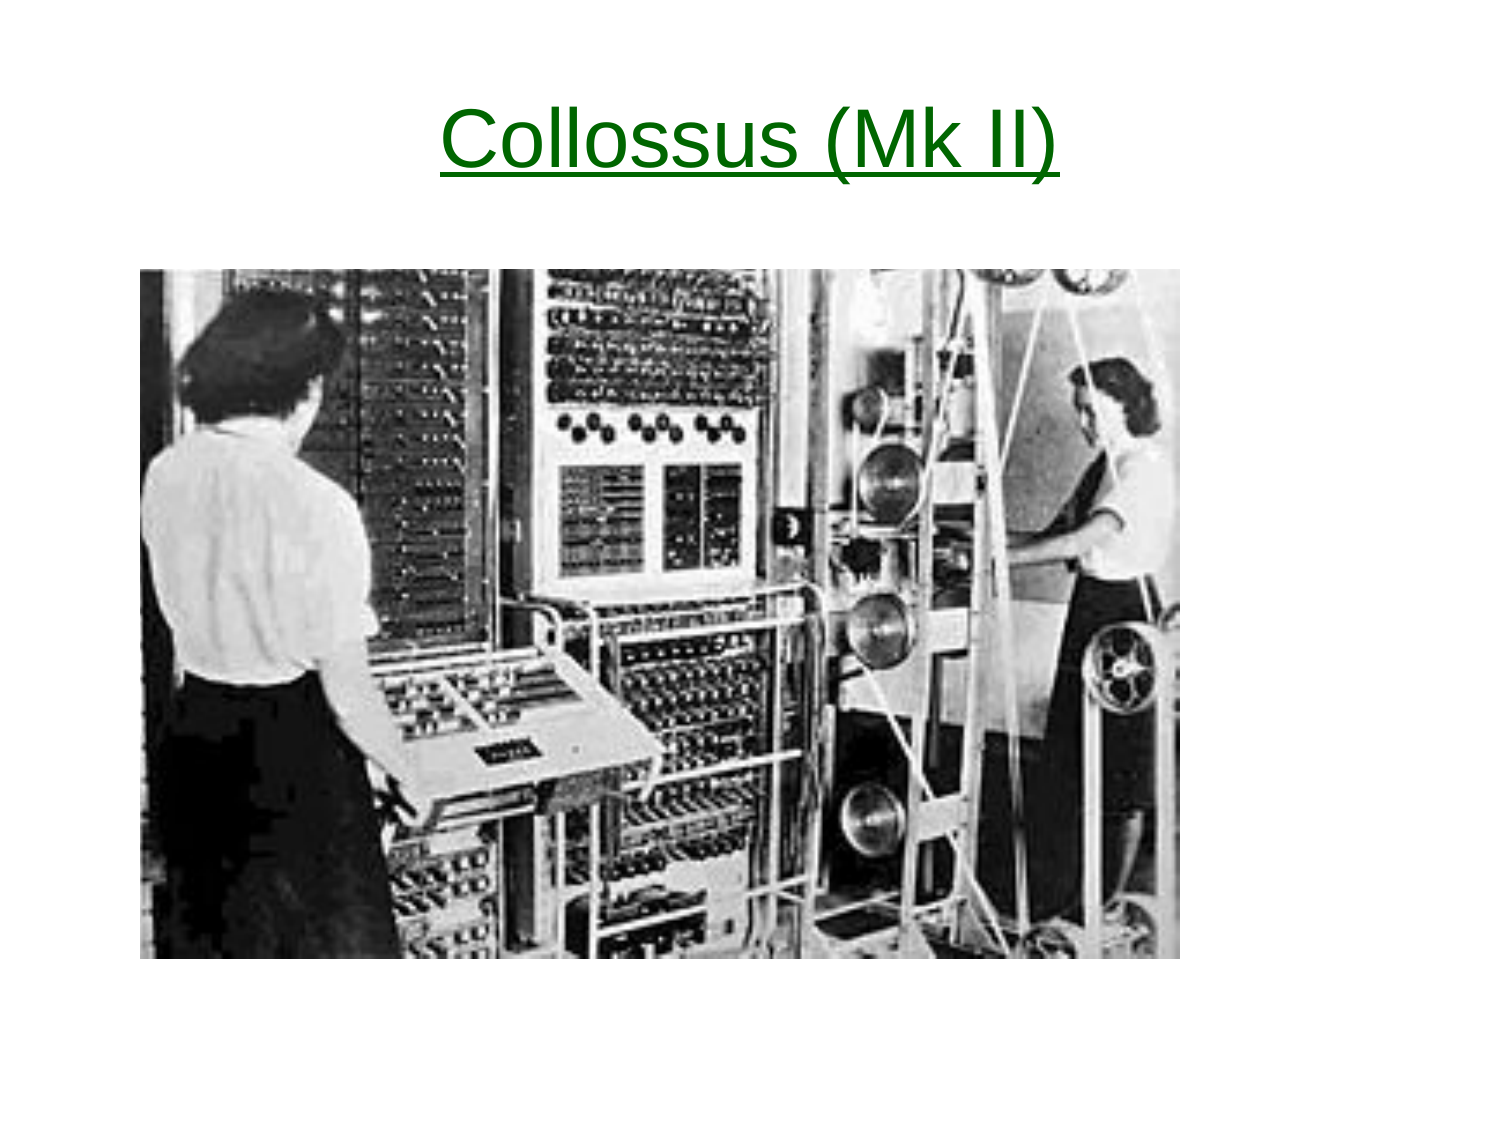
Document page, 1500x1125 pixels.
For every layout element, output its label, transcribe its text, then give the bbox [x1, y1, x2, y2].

title Collossus (Mk II) [75, 88, 1425, 190]
picture [140, 269, 1180, 959]
